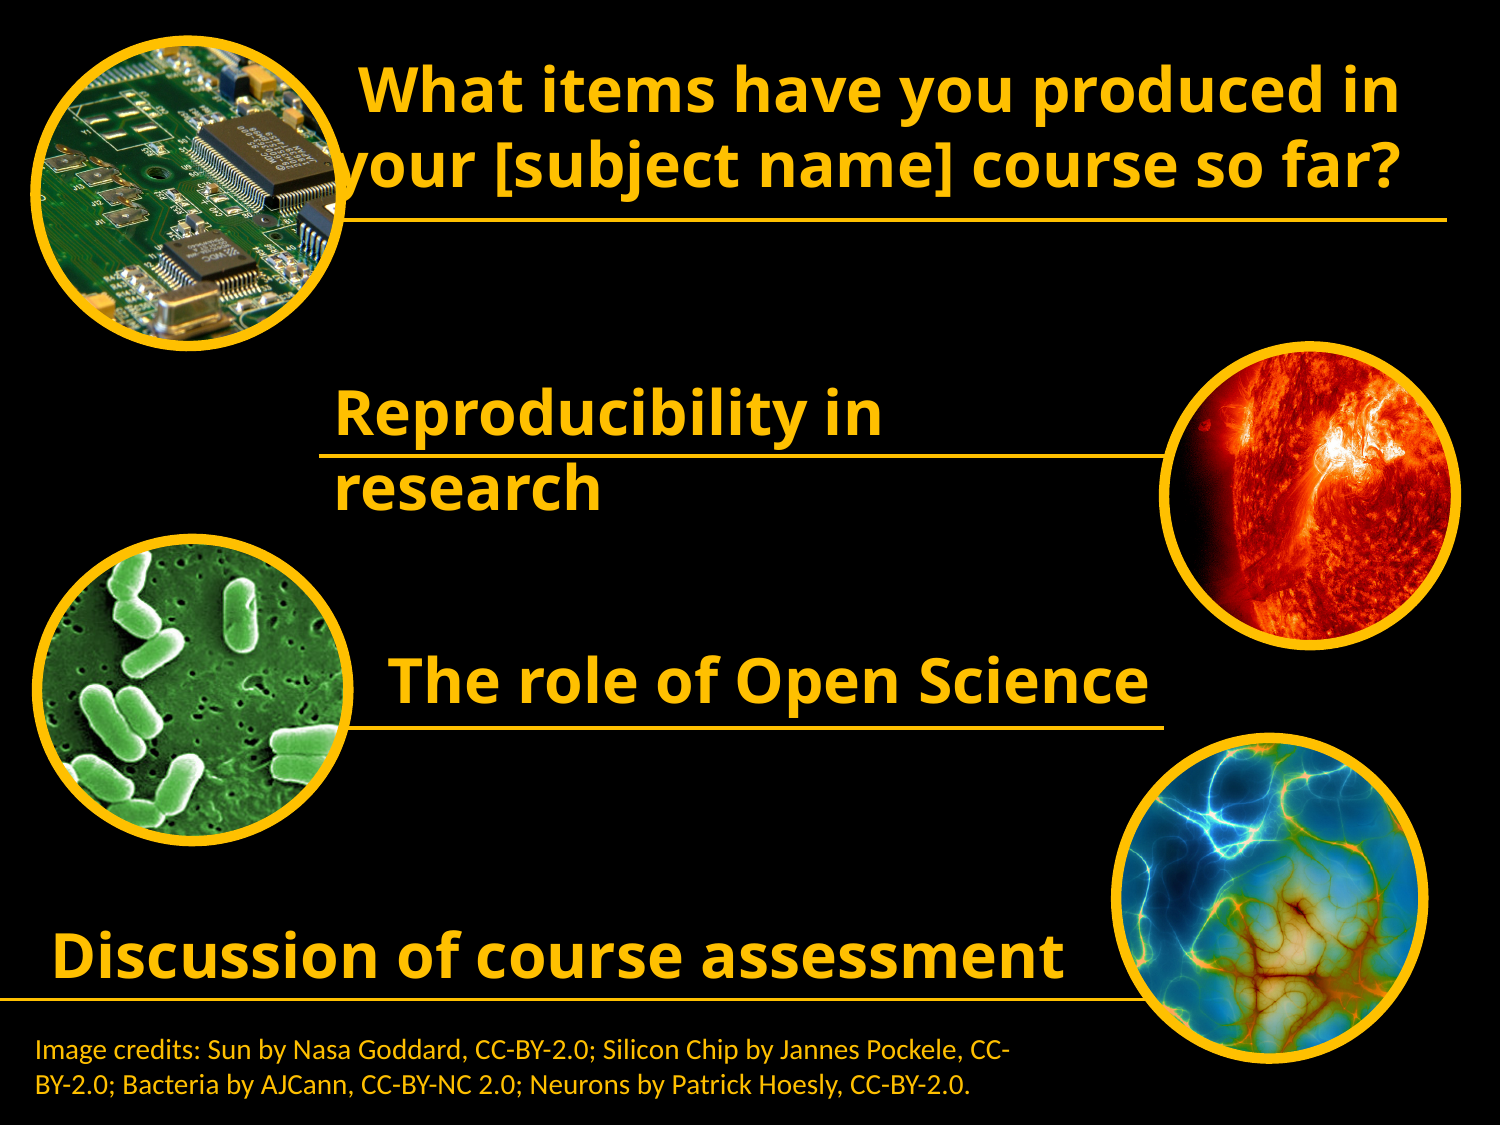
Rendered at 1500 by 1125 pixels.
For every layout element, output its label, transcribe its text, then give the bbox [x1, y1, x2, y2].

text_box [1116, 737, 1424, 1059]
text_box The role of Open Science [371, 633, 1169, 725]
text_box [35, 40, 341, 347]
text_box Discussion of course assessment [35, 908, 1148, 998]
text_box [37, 538, 349, 842]
text_box Image credits: Sun by Nasa Goddard, CC-BY-2.0; Silicon Chip by Jannes Pockele, CC-BY-2.0; Bacteria by AJCann, CC-BY-NC 2.0; Neurons by Patrick Hoesly, CC-BY-2.0. [20, 1023, 1045, 1108]
text_box Reproducibility in research [318, 365, 1154, 454]
text_box [1164, 346, 1457, 646]
text_box What items have you produced in your [subject name] course so far? [318, 42, 1447, 210]
